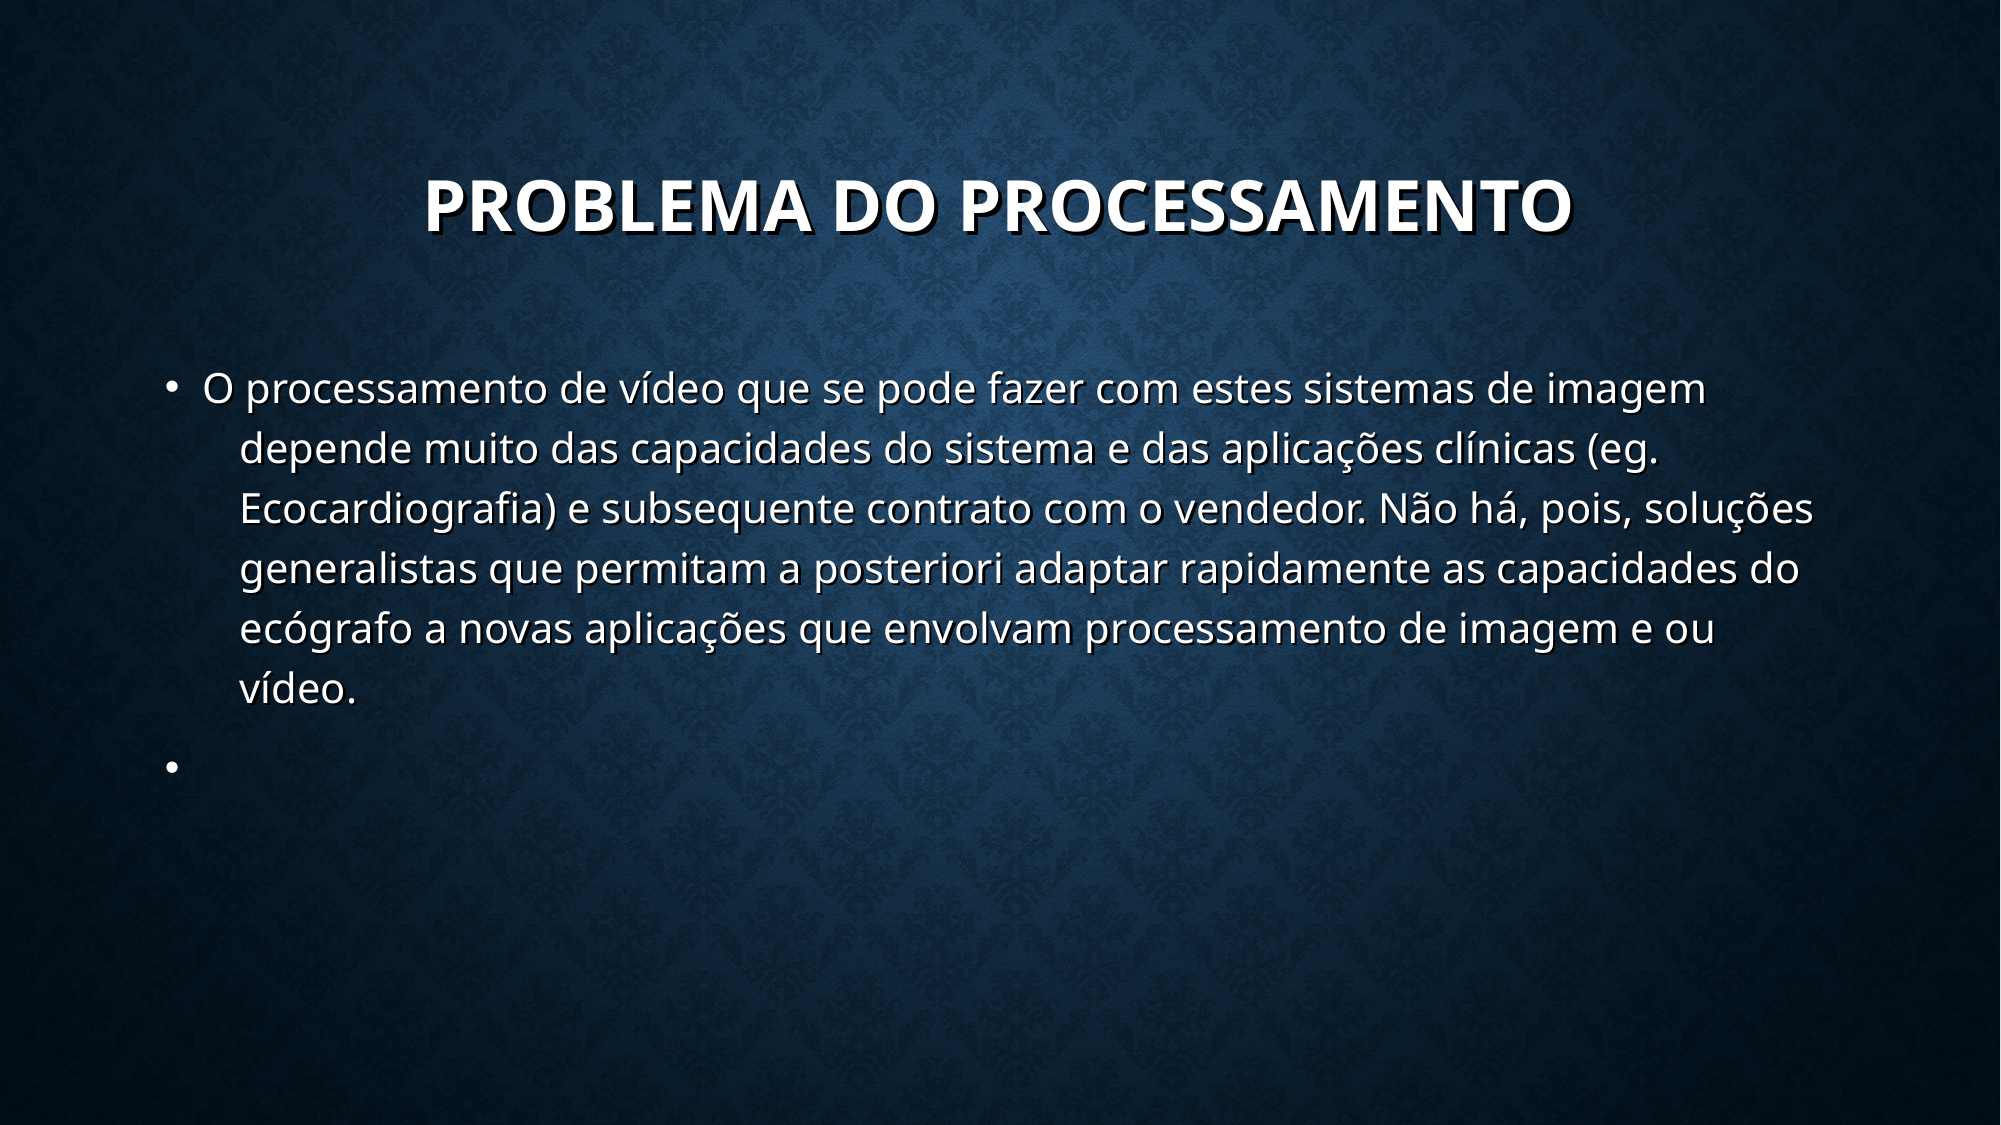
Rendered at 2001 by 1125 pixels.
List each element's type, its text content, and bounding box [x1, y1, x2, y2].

title Problema Do processamento [149, 99, 1849, 318]
list O processamento de vídeo que se pode fazer com estes sistemas de imagem depende muito das capacidades do sistema e das aplicações clínicas (eg. Ecocardiografia) e subsequente contrato com o vendedor. Não há, pois, soluções generalistas que permitam a posteriori adaptar rapidamente as capacidades do ecógrafo a novas aplicações que envolvam processamento de imagem e ou vídeo. [149, 343, 1849, 950]
